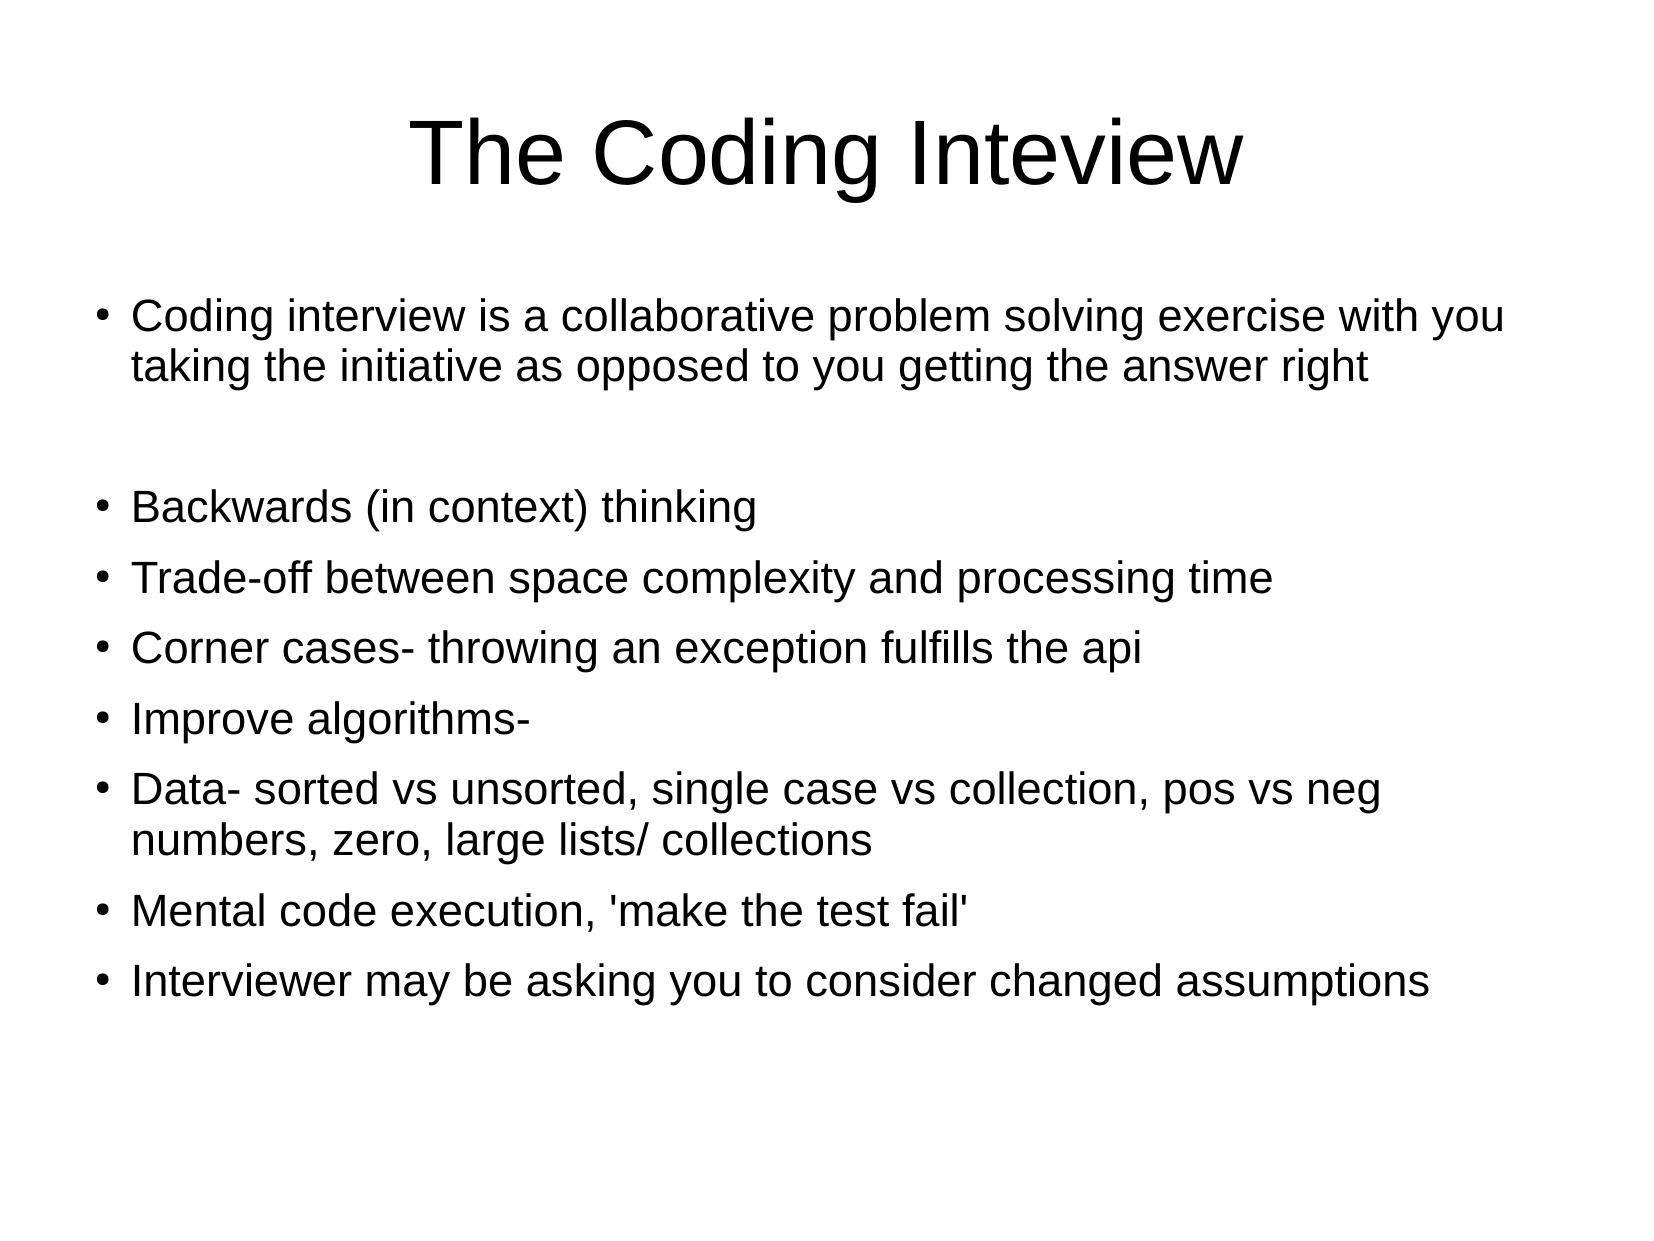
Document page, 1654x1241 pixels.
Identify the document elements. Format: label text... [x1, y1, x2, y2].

list Coding interview is a collaborative problem solving exercise with you taking the initiative as opposed to you getting the answer right Backwards (in context) thinking Trade-off between space complexity and processing time Corner cases- throwing an exception fulfills the api Improve algorithms- Data- sorted vs unsorted, single case vs collection, pos vs neg numbers, zero, large lists/ collections Mental code execution, 'make the test fail' Interviewer may be asking you to consider changed assumptions [82, 290, 1571, 1010]
title The Coding Inteview [82, 49, 1571, 257]
